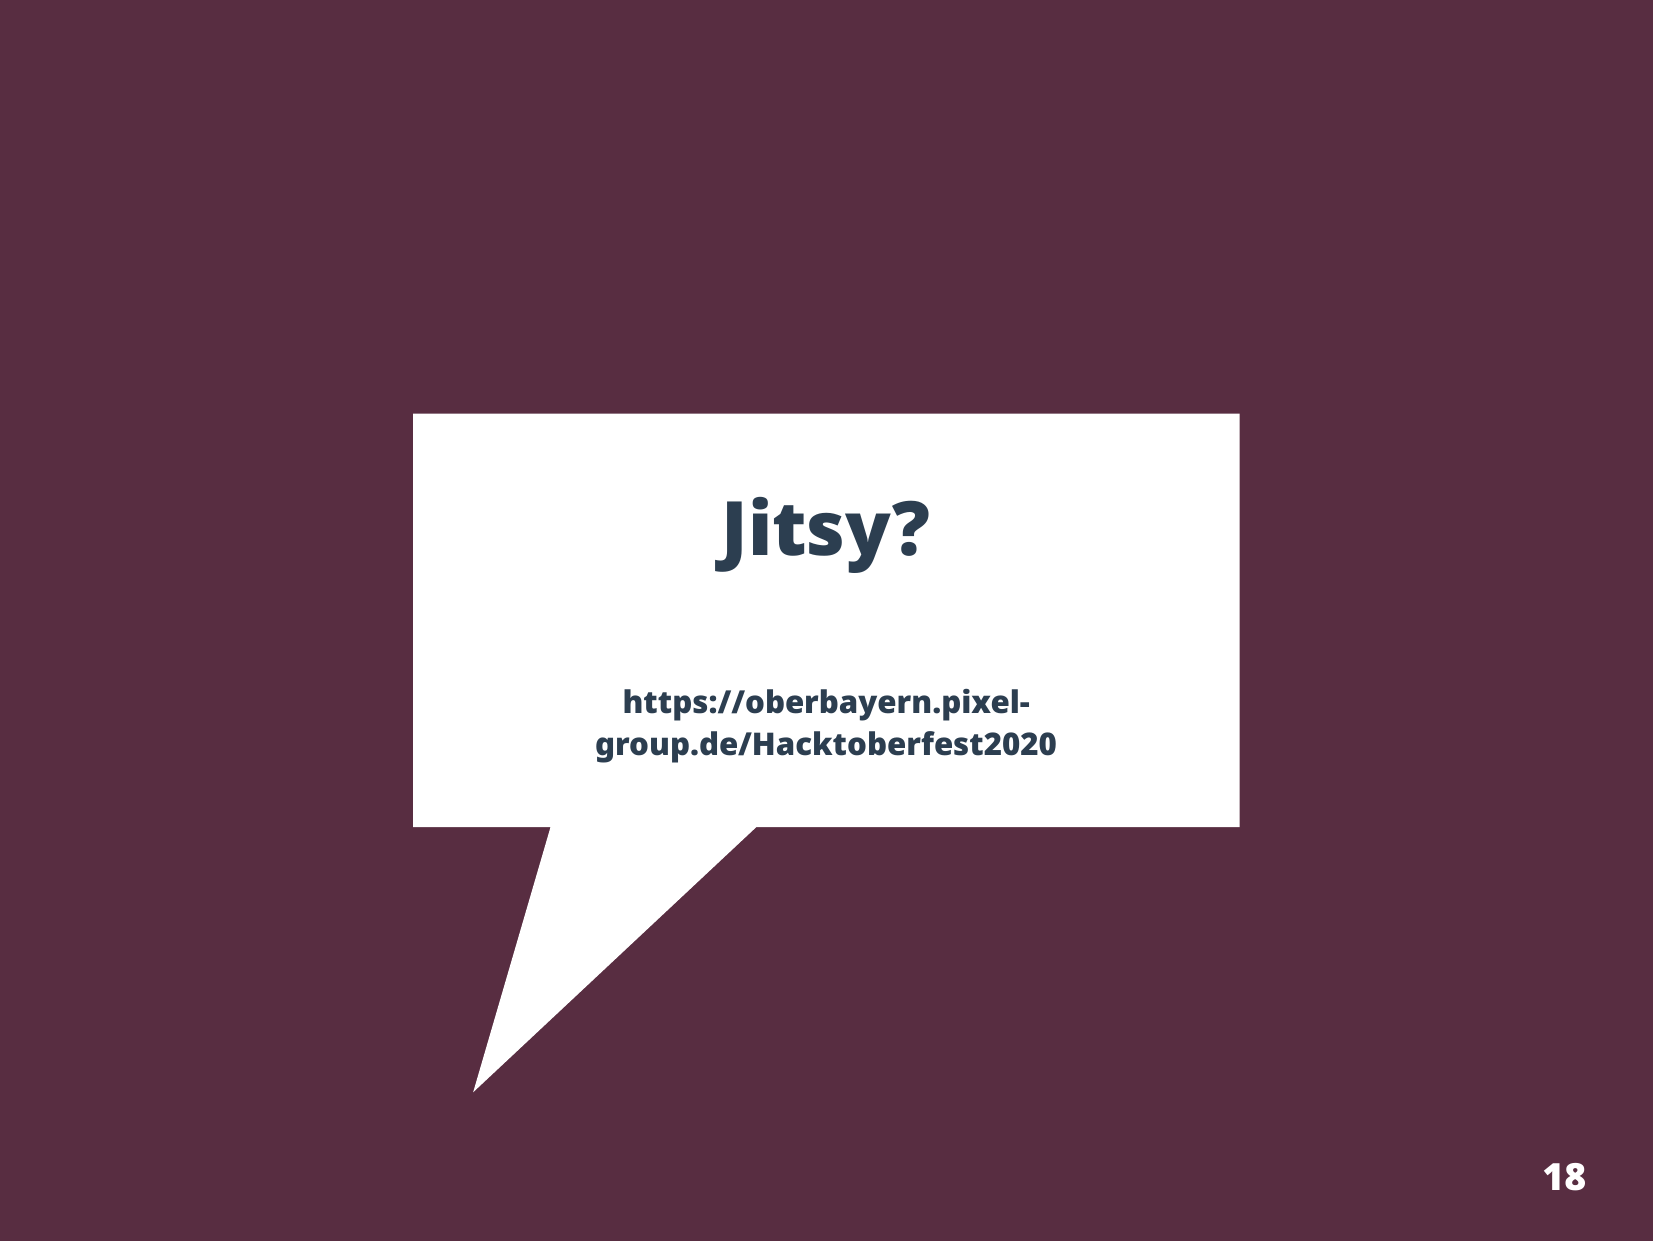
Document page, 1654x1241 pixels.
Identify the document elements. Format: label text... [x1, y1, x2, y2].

title Jitsy? https://oberbayern.pixel-group.de/Hacktoberfest2020 [442, 442, 1211, 798]
